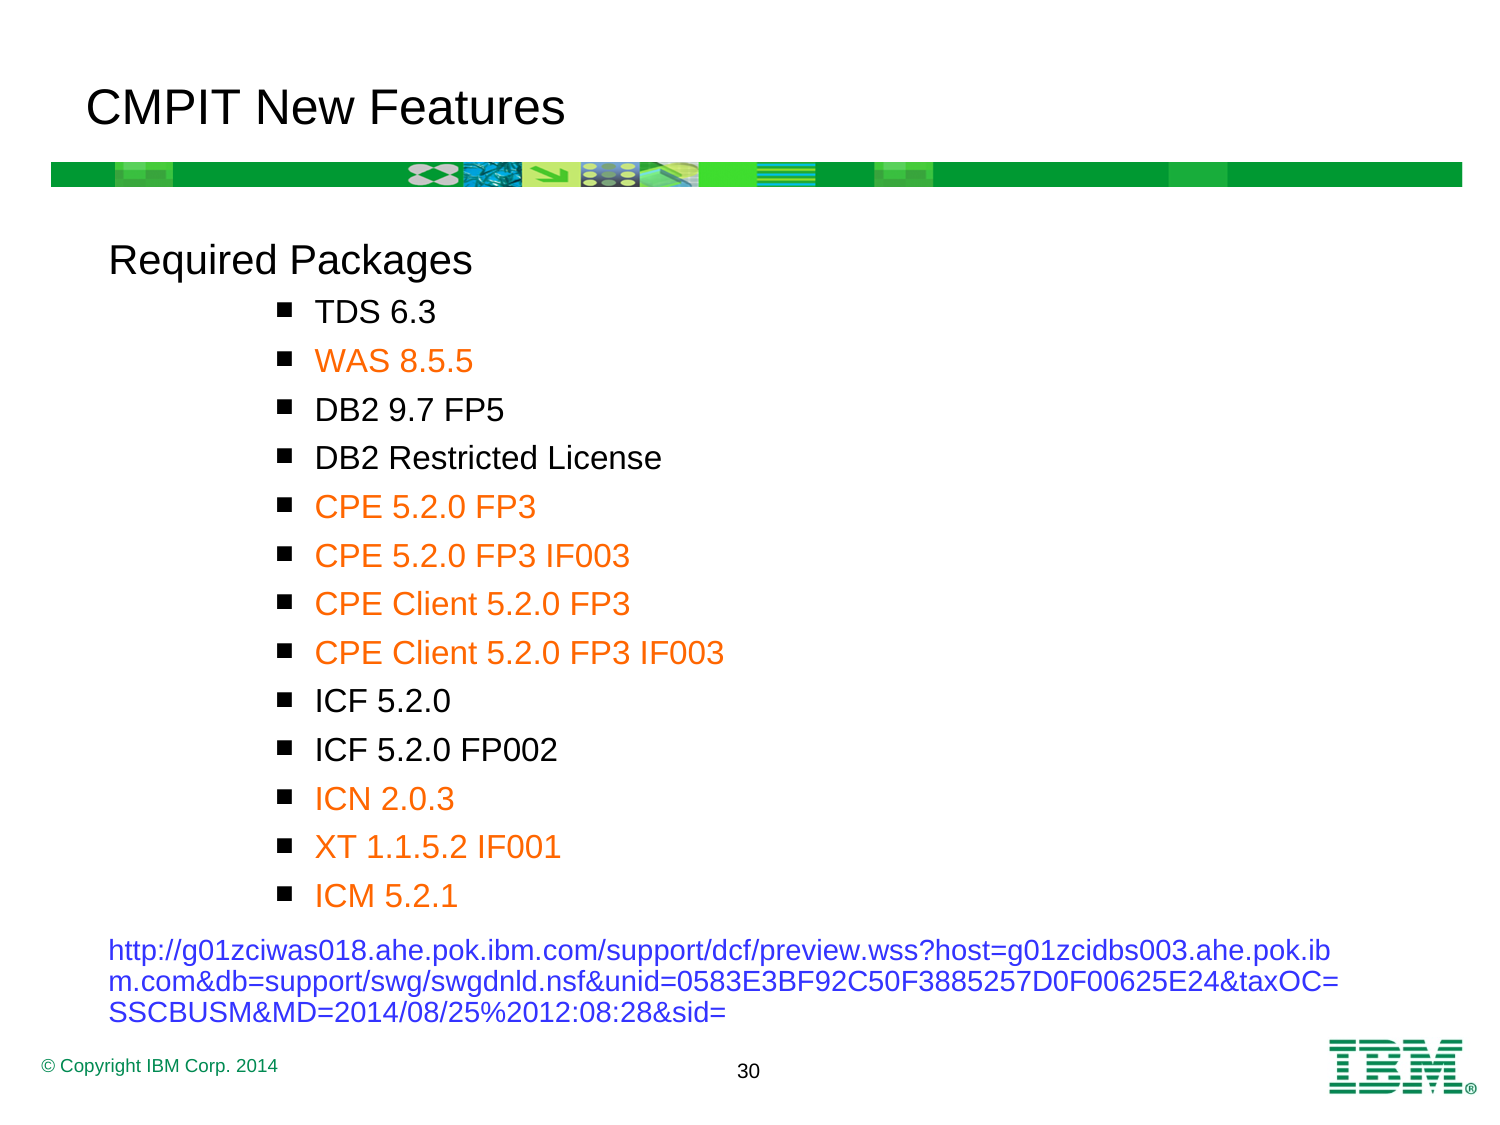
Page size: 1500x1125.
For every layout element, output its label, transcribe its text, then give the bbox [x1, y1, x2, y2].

picture [1327, 1037, 1479, 1096]
list Required Packages TDS 6.3 WAS 8.5.5 DB2 9.7 FP5 DB2 Restricted License CPE 5.2.0 FP3 CPE 5.2.0 FP3 IF003 CPE Client 5.2.0 FP3 CPE Client 5.2.0 FP3 IF003 ICF 5.2.0 ICF 5.2.0 FP002 ICN 2.0.3 XT 1.1.5.2 IF001 ICM 5.2.1 http://g01zciwas018.ahe.pok.ibm.com/support/dcf/preview.wss?host=g01zcidbs003.ahe.pok.ibm.com&db=support/swg/swgdnld.nsf&unid=0583E3BF92C50F3885257D0F00625E24&taxOC=SSCBUSM&MD=2014/08/25%2012:08:28&sid= [37, 222, 1358, 977]
title CMPIT New Features [53, 69, 1239, 144]
picture [50, 161, 1463, 189]
